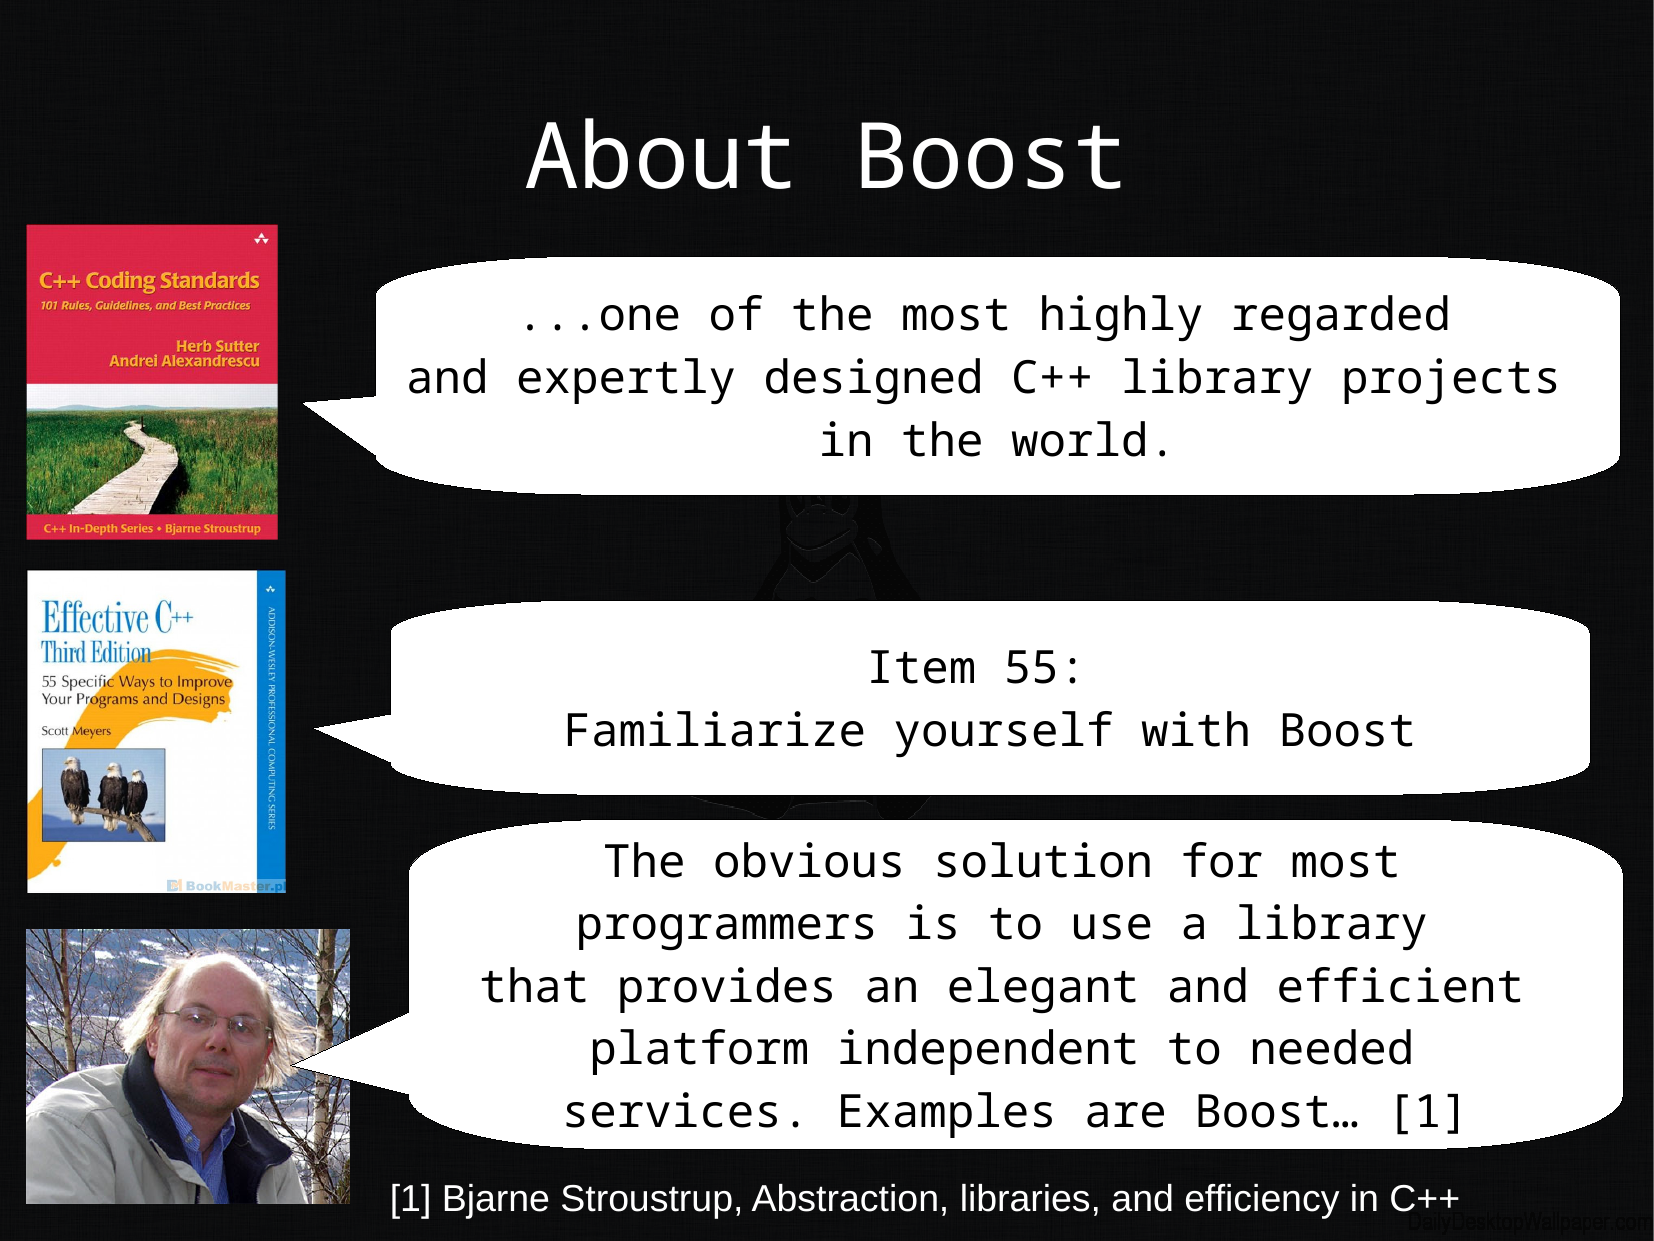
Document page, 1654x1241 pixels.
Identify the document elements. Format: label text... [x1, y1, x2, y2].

text_box Item 55: Familiarize yourself with Boost [312, 600, 1591, 796]
text_box ...one of the most highly regarded and expertly designed C++ library projects in the world. [300, 256, 1621, 496]
title About Boost [82, 49, 1571, 257]
text_box [1] Bjarne Stroustrup, Abstraction, libraries, and efficiency in C++ [375, 1170, 1654, 1227]
picture [0, 0, 1654, 1241]
text_box The obvious solution for most programmers is to use a library that provides an elegant and efficient platform independent to needed services. Examples are Boost… [1] [290, 819, 1624, 1150]
